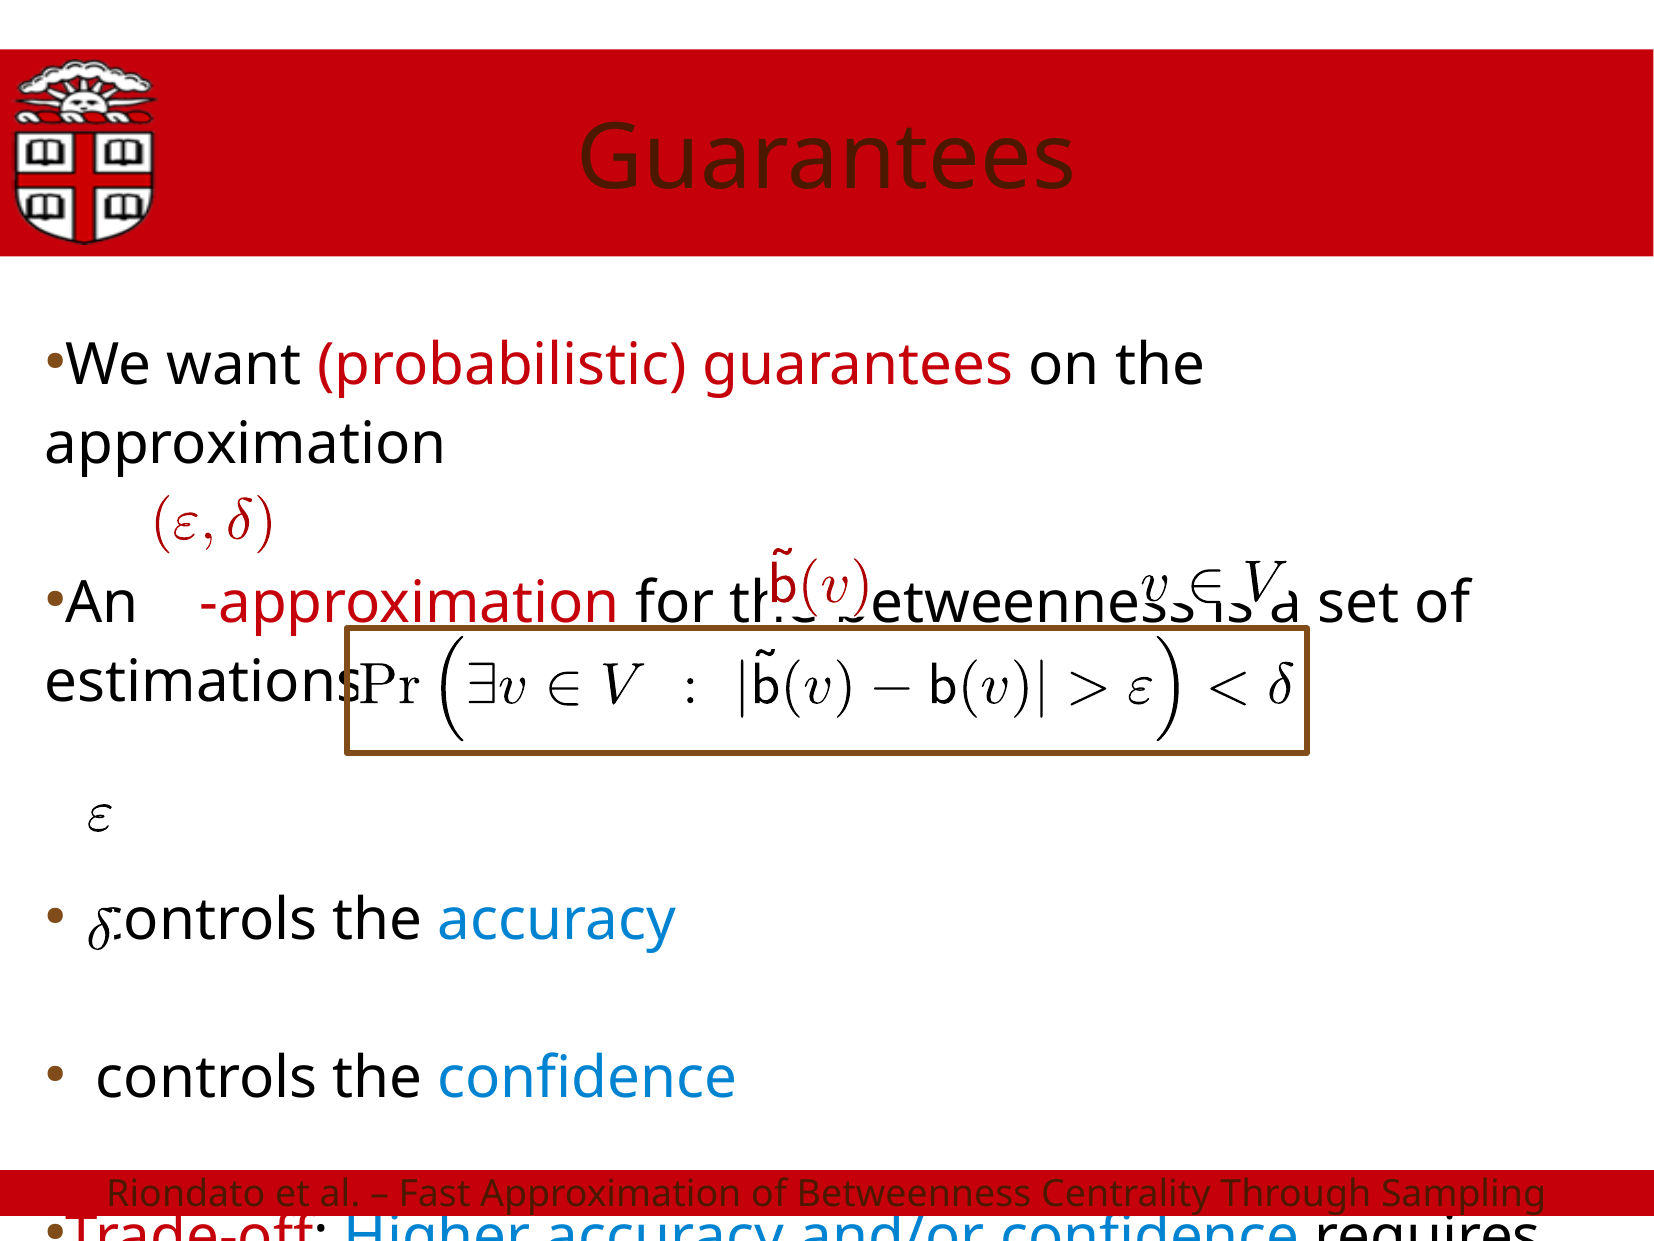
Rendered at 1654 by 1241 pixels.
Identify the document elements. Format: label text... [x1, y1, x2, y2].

text_box [86, 804, 115, 832]
picture [11, 59, 158, 245]
text_box [358, 636, 1296, 742]
title Guarantees [0, 49, 1654, 257]
text_box [150, 495, 277, 554]
text_box [767, 547, 874, 617]
text_box [85, 907, 115, 950]
text_box [1140, 560, 1289, 604]
text_box We want (probabilistic) guarantees on the approximation An -approximation for the betweenness is a set of estimations for all such that controls the accuracy controls the confidence Trade-off: Higher accuracy and/or confidence requires more samples! [30, 315, 1621, 1146]
text_box Riondato et al. – Fast Approximation of Betweenness Centrality Through Sampling [0, 1170, 1654, 1216]
